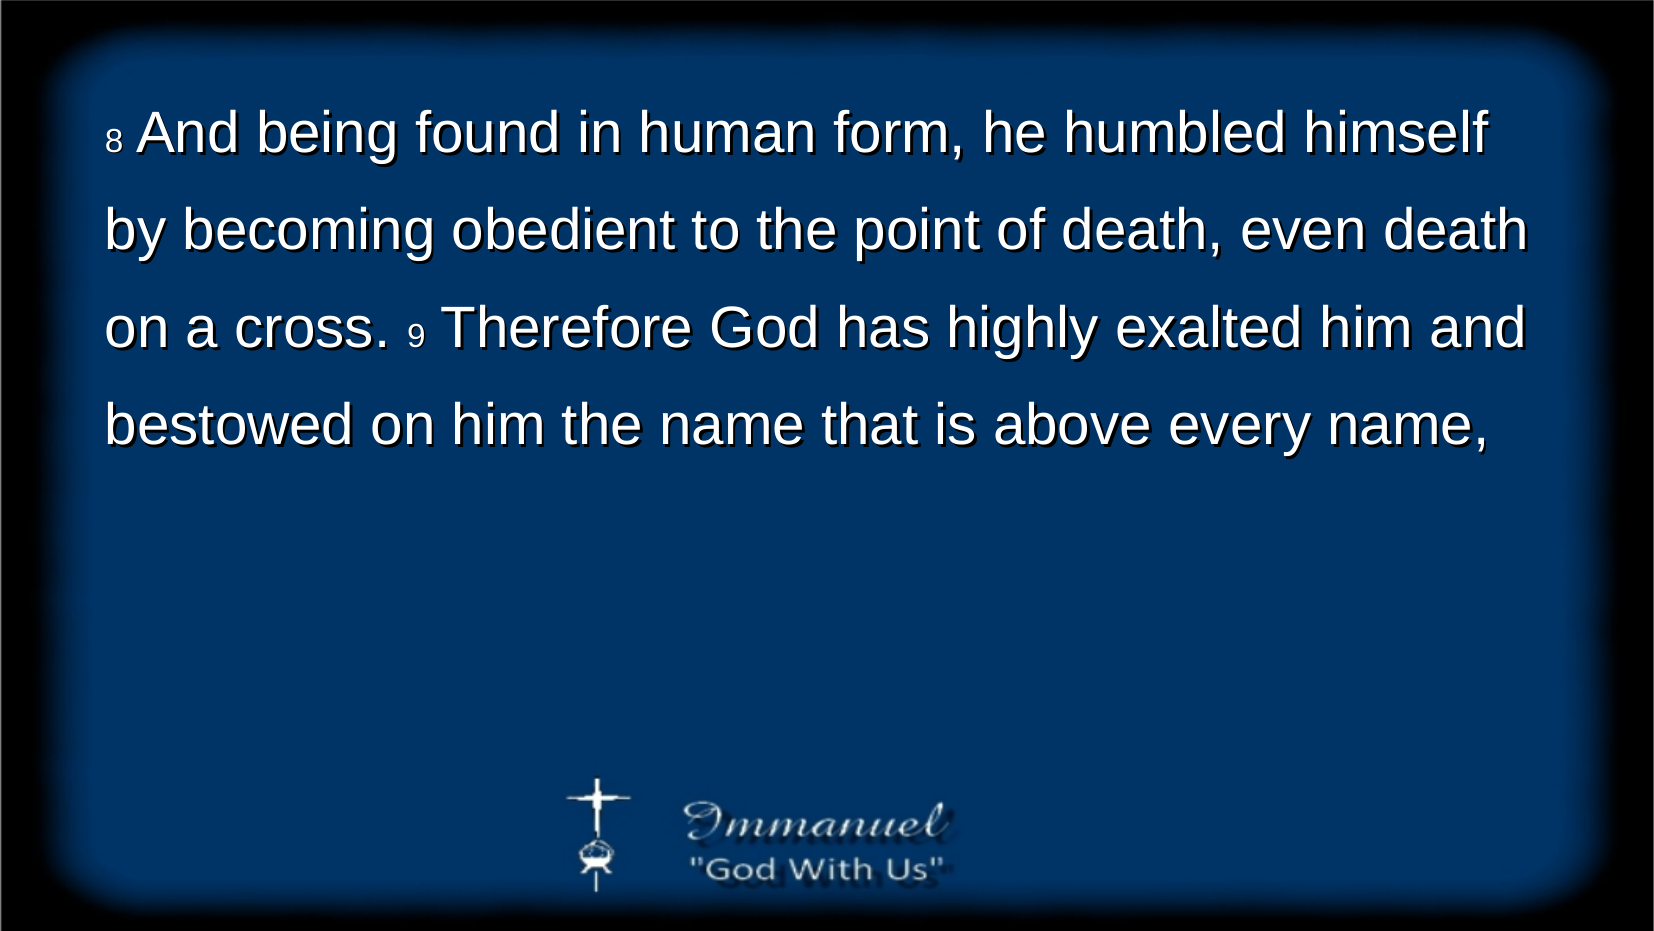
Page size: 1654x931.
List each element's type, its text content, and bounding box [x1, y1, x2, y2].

picture [0, 0, 1654, 931]
text_box 8 And being found in human form, he humbled himself by becoming obedient to the point of death, even death on a cross. 9 Therefore God has highly exalted him and bestowed on him the name that is above every name, [90, 60, 1576, 432]
